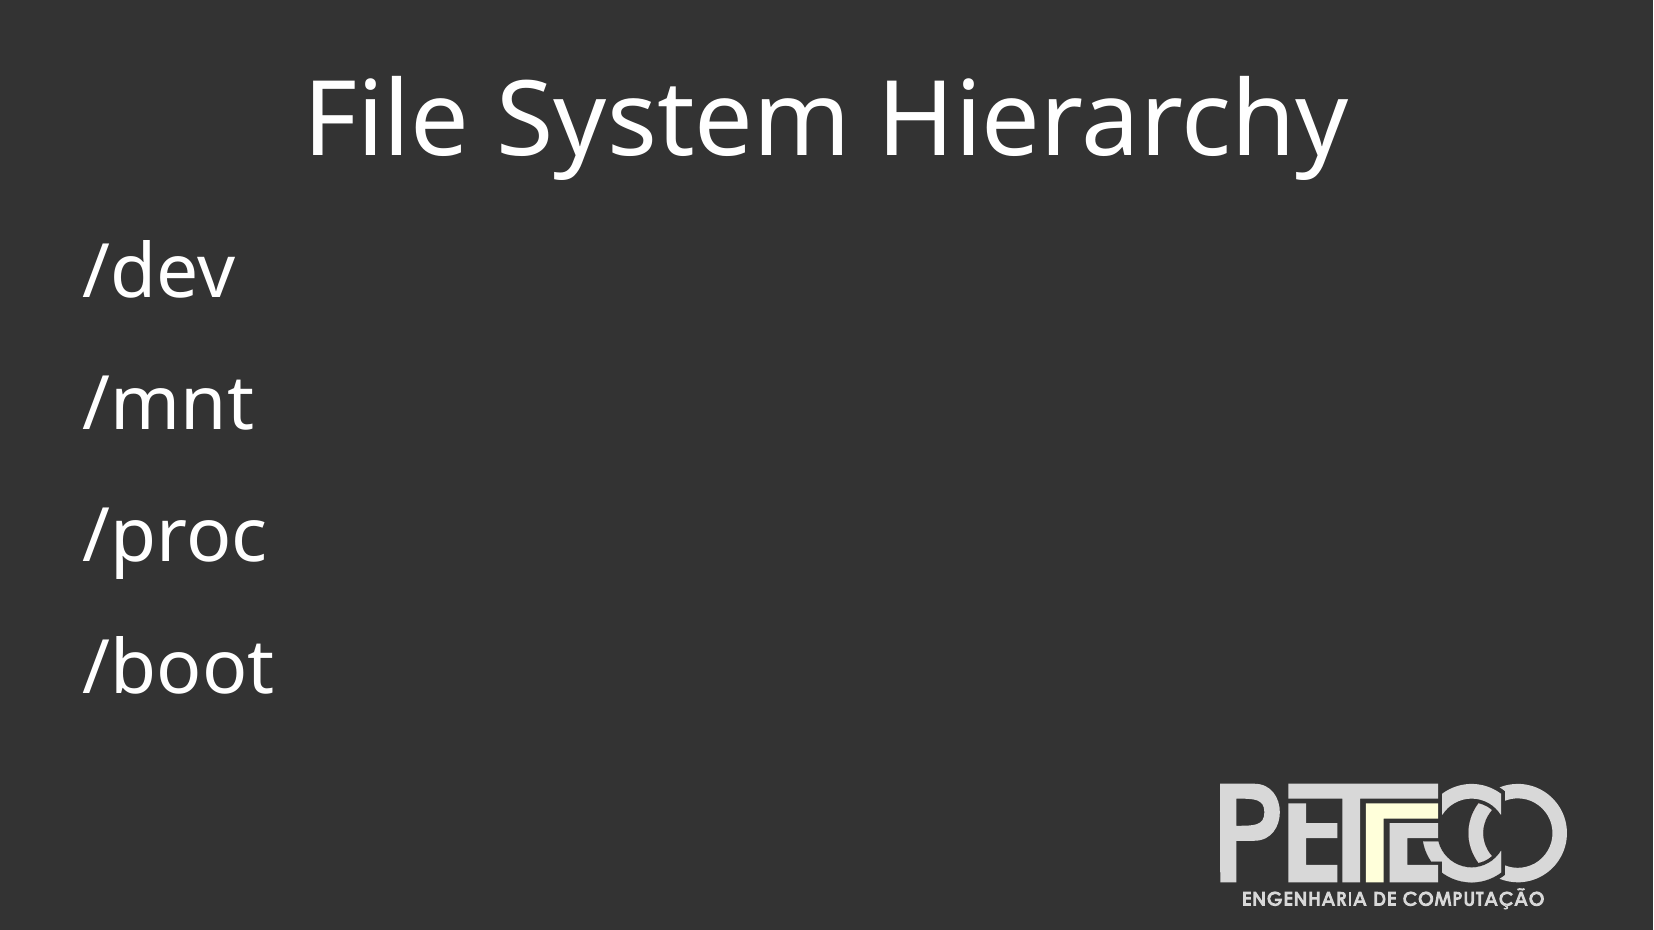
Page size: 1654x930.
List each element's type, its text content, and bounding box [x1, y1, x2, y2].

title File System Hierarchy [82, 37, 1571, 193]
list /dev /mnt /proc /boot [82, 217, 1571, 757]
